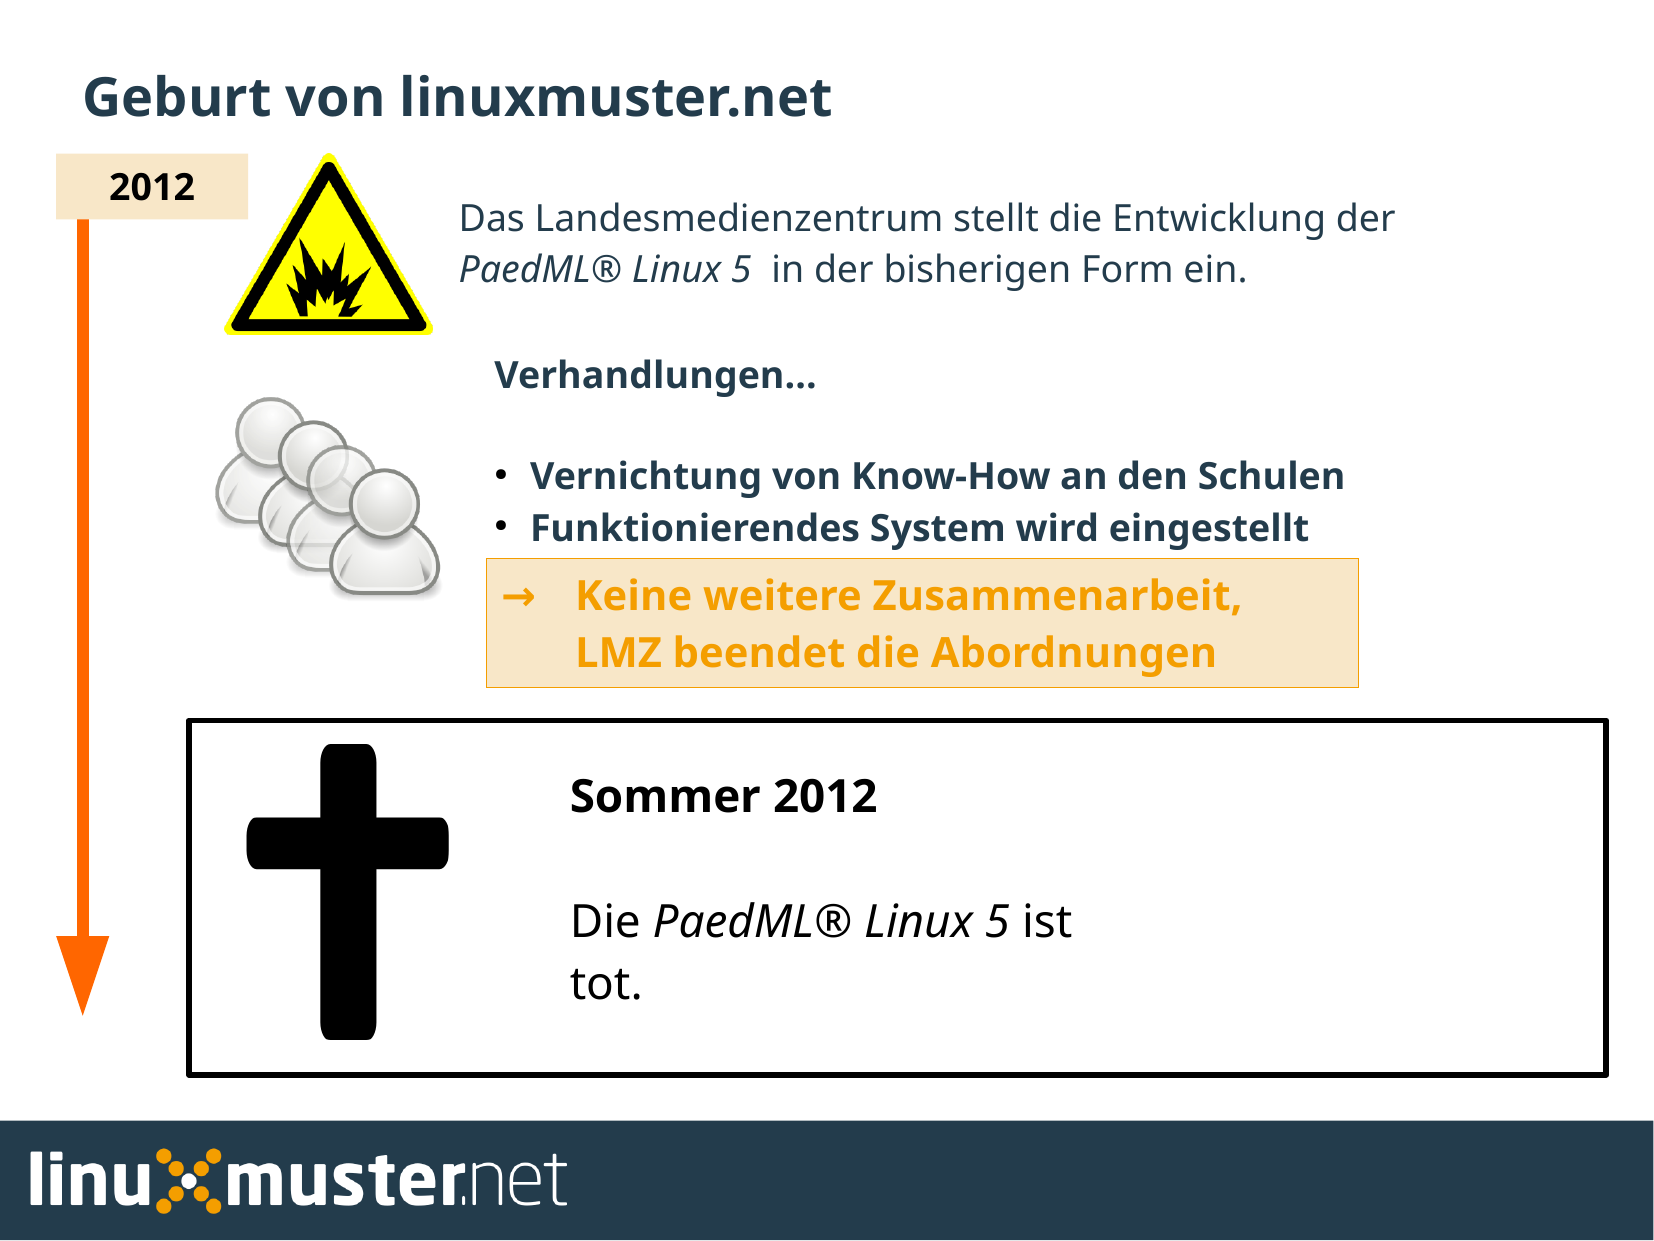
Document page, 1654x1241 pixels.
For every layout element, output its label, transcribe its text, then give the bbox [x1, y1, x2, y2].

text_box 2012 [56, 153, 224, 214]
picture [200, 377, 461, 615]
text_box Verhandlungen... Vernichtung von Know-How an den Schulen Funktionierendes System wird eingestellt [479, 340, 1467, 560]
picture [224, 153, 433, 335]
title Geburt von linuxmuster.net [82, 49, 1571, 142]
picture [246, 744, 449, 1040]
text_box Sommer 2012 Die PaedML® Linux 5 ist tot. [555, 755, 1158, 935]
text_box Das Landesmedienzentrum stellt die Entwicklung der PaedML® Linux 5 in der bisherigen Form ein. [443, 184, 1465, 289]
text_box → Keine weitere Zusammenarbeit, LMZ beendet die Abordnungen [486, 558, 1359, 674]
picture [6, 1127, 591, 1229]
